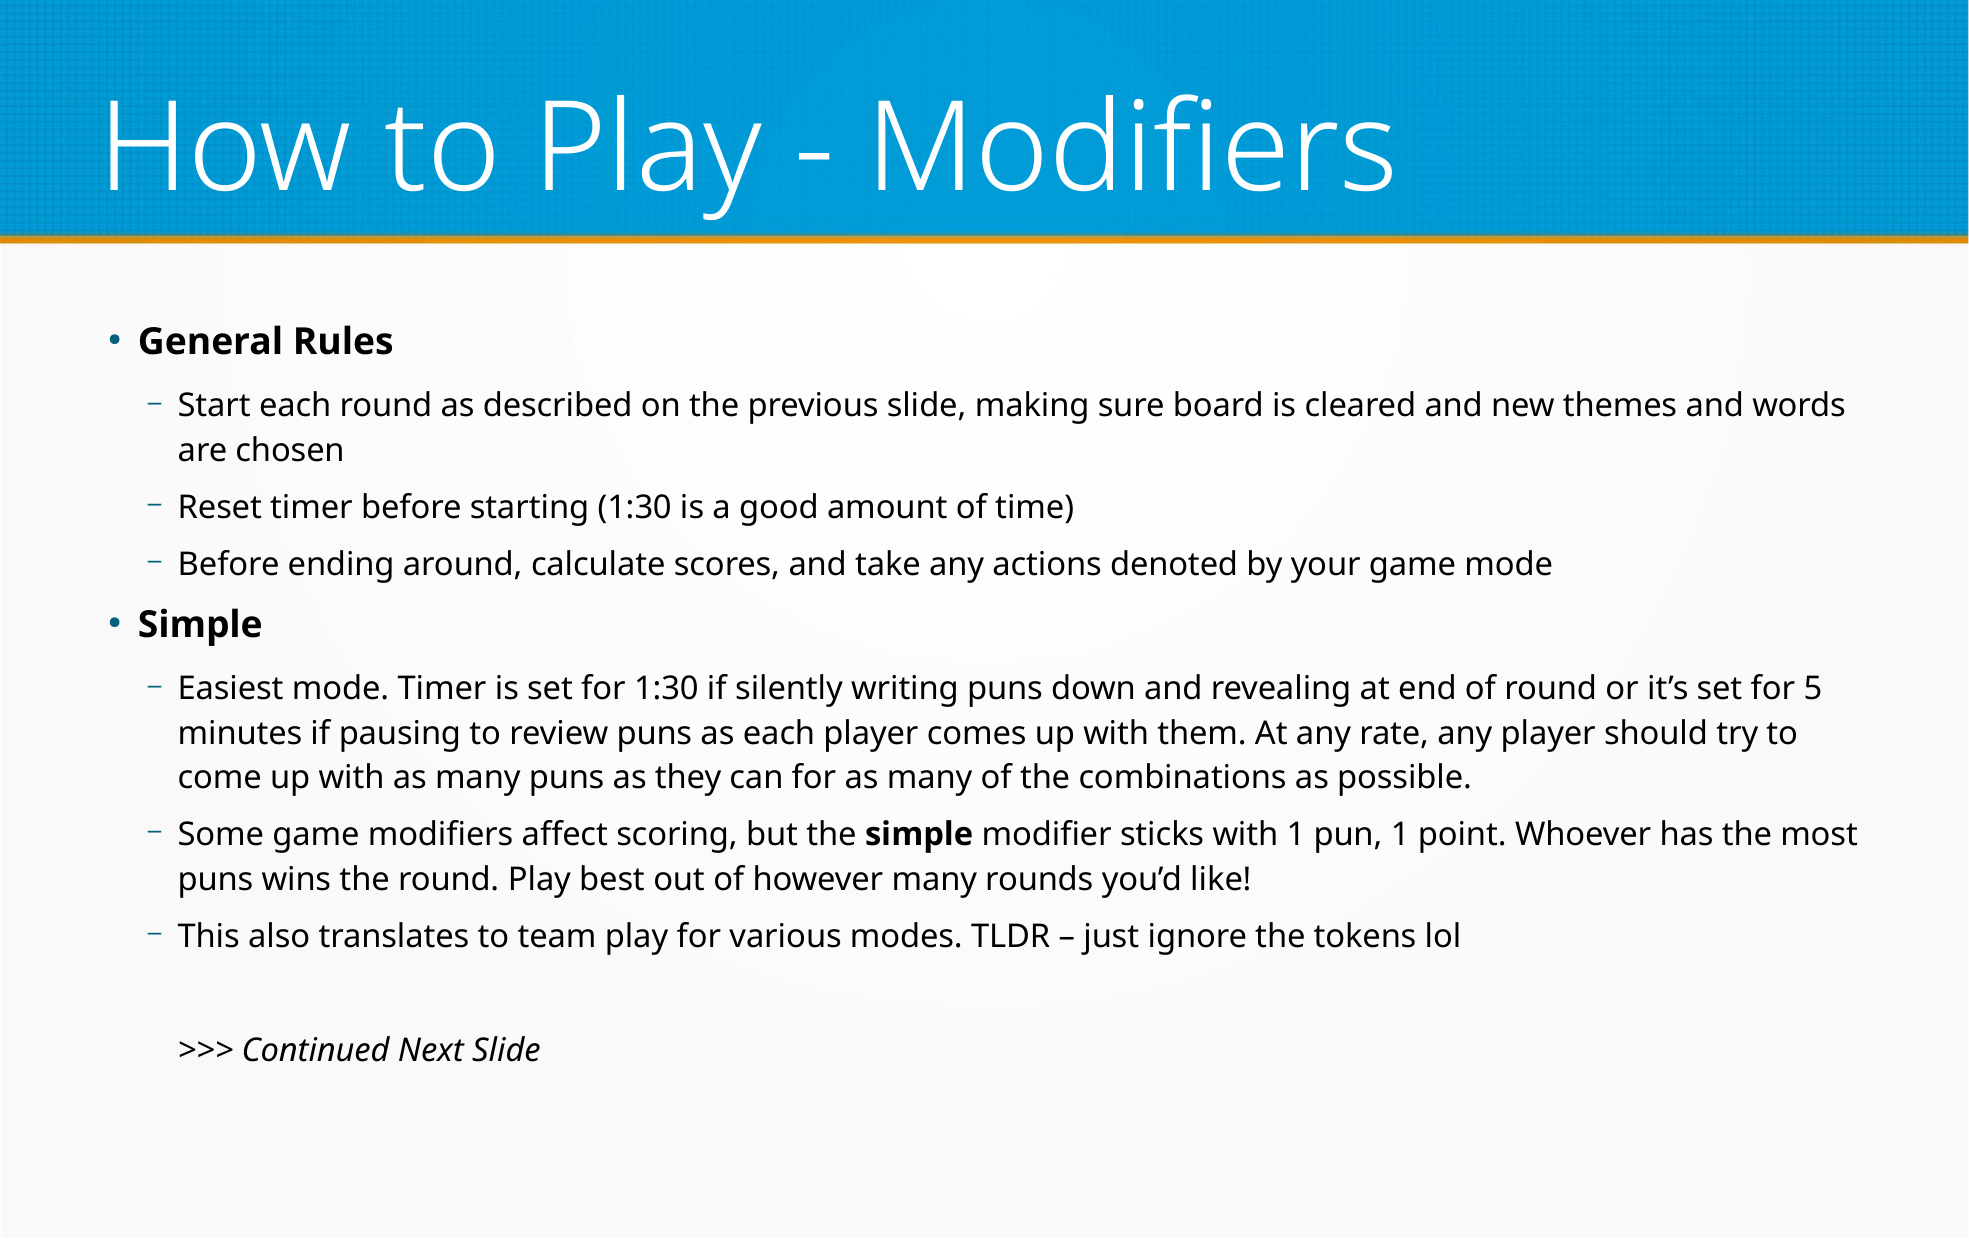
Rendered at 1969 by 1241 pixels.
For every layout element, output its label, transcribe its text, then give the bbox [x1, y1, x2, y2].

title How to Play - Modifiers [98, 19, 1870, 227]
picture [0, 233, 1969, 1241]
list General Rules Start each round as described on the previous slide, making sure board is cleared and new themes and words are chosen Reset timer before starting (1:30 is a good amount of time) Before ending around, calculate scores, and take any actions denoted by your game mode Simple Easiest mode. Timer is set for 1:30 if silently writing puns down and revealing at end of round or it’s set for 5 minutes if pausing to review puns as each player comes up with them. At any rate, any player should try to come up with as many puns as they can for as many of the combinations as possible. Some game modifiers affect scoring, but the simple modifier sticks with 1 pun, 1 point. Whoever has the most puns wins the round. Play best out of however many rounds you’d like! This also translates to team play for various modes. TLDR – just ignore the tokens lol >>> Continued Next Slide [98, 315, 1861, 1081]
